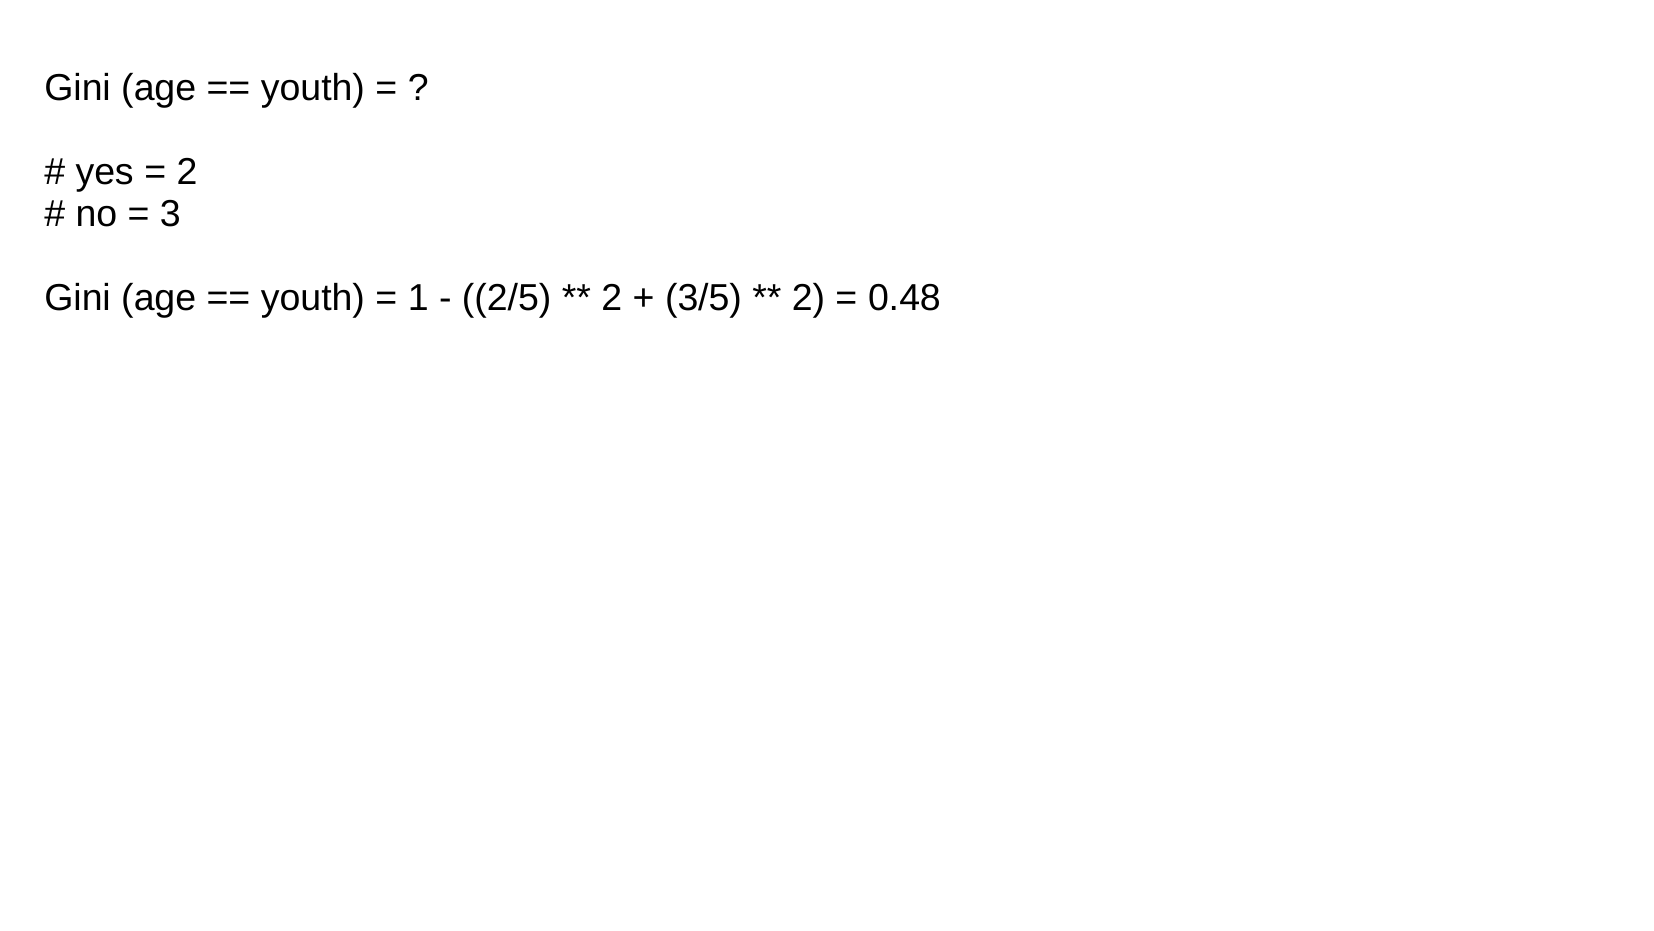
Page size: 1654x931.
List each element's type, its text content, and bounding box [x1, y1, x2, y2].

text_box Gini (age == youth) = ? # yes = 2 # no = 3 Gini (age == youth) = 1 - ((2/5) ** 2 + (3/5) ** 2) = 0.48 [29, 59, 1034, 368]
